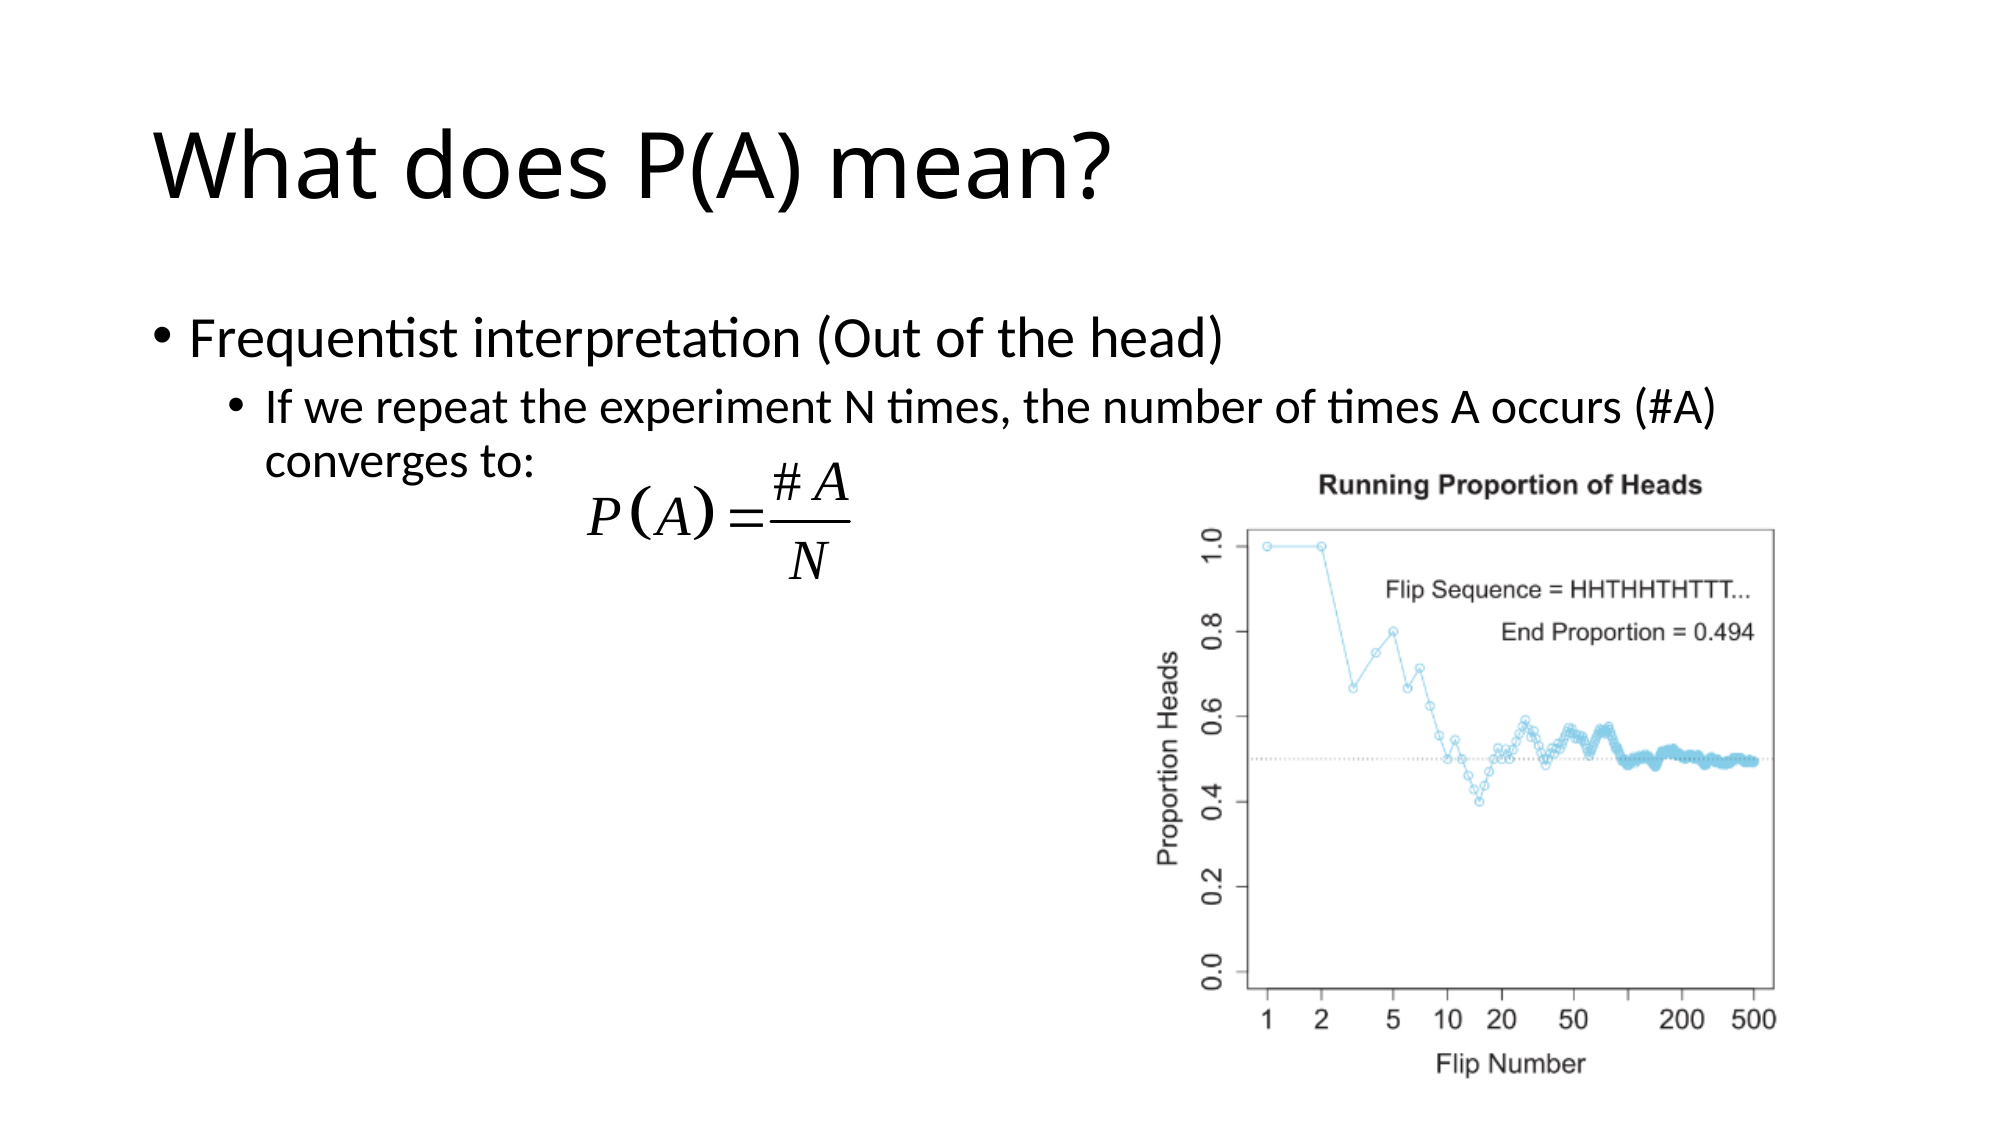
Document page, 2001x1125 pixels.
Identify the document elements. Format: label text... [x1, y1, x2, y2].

title What does P(A) mean? [137, 59, 1863, 278]
picture [1136, 456, 1800, 1088]
list Frequentist interpretation (Out of the head) If we repeat the experiment N times, the number of times A occurs (#A) converges to: [137, 299, 1863, 1014]
chart [576, 445, 861, 593]
